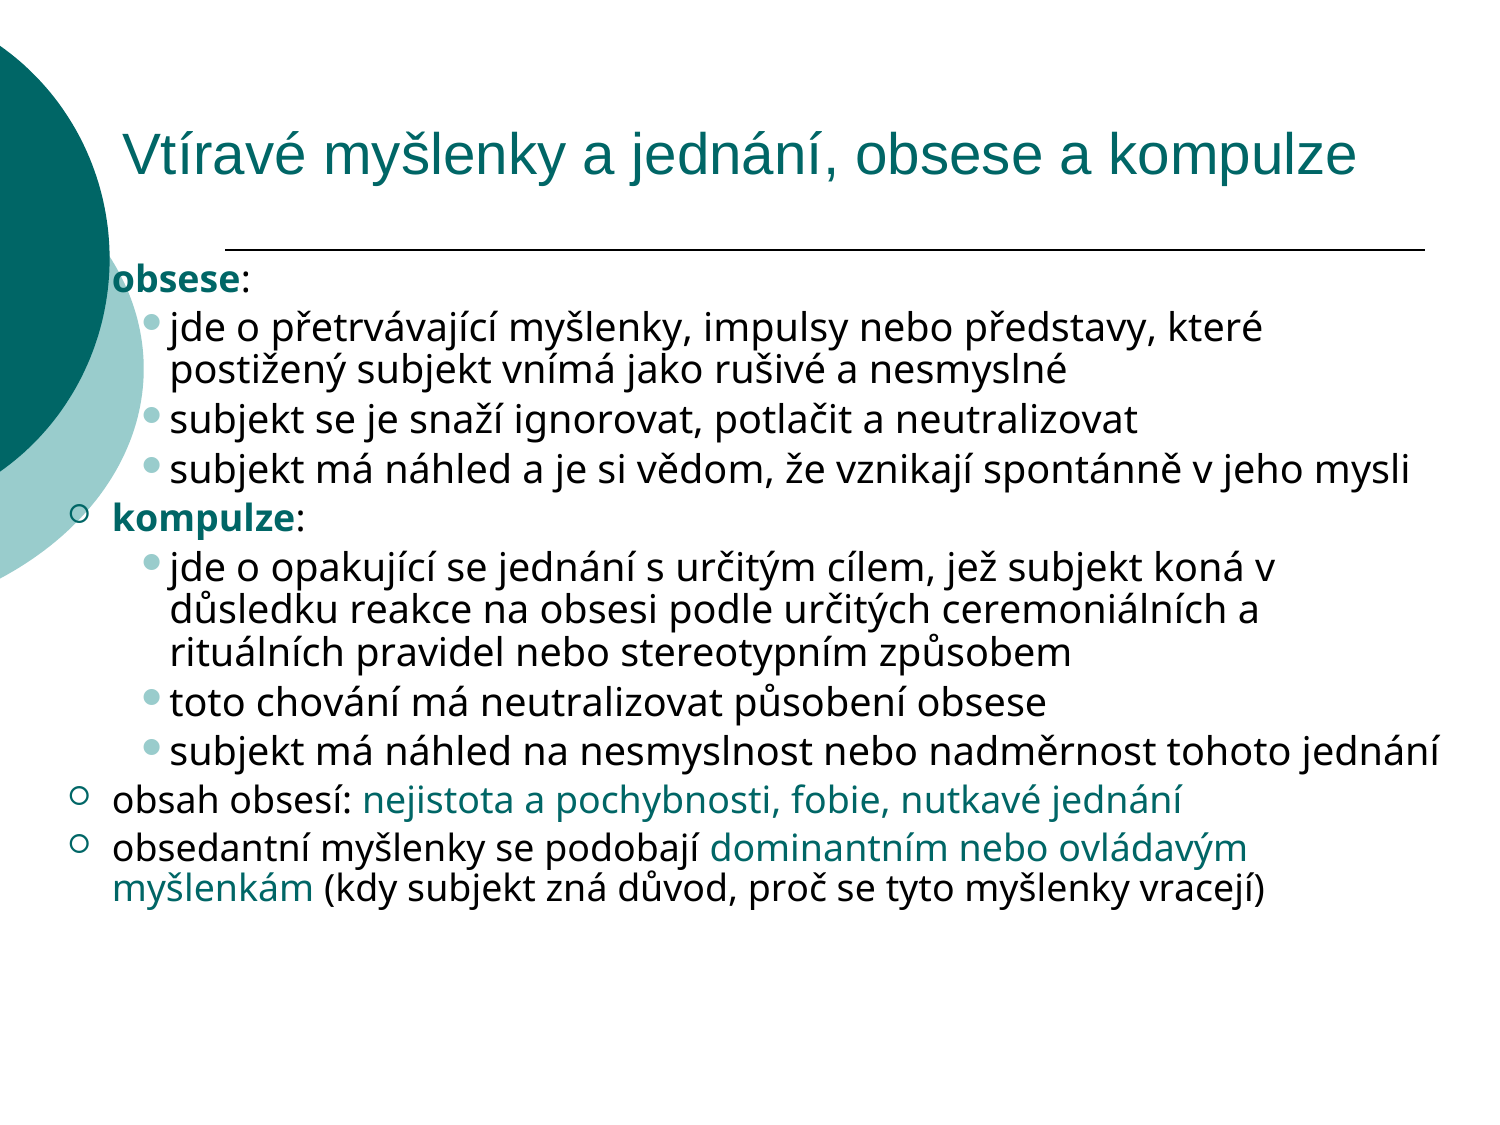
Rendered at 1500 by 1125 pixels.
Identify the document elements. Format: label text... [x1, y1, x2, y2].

list obsese: jde o přetrvávající myšlenky, impulsy nebo představy, které postižený subjekt vnímá jako rušivé a nesmyslné subjekt se je snaží ignorovat, potlačit a neutralizovat subjekt má náhled a je si vědom, že vznikají spontánně v jeho mysli kompulze: jde o opakující se jednání s určitým cílem, jež subjekt koná v důsledku reakce na obsesi podle určitých ceremoniálních a rituálních pravidel nebo stereotypním způsobem toto chování má neutralizovat působení obsese subjekt má náhled na nesmyslnost nebo nadměrnost tohoto jednání obsah obsesí: nejistota a pochybnosti, fobie, nutkavé jednání obsedantní myšlenky se podobají dominantním nebo ovládavým myšlenkám (kdy subjekt zná důvod, proč se tyto myšlenky vracejí) [52, 200, 1459, 1117]
title Vtíravé myšlenky a jednání, obsese a kompulze [75, 7, 1426, 195]
